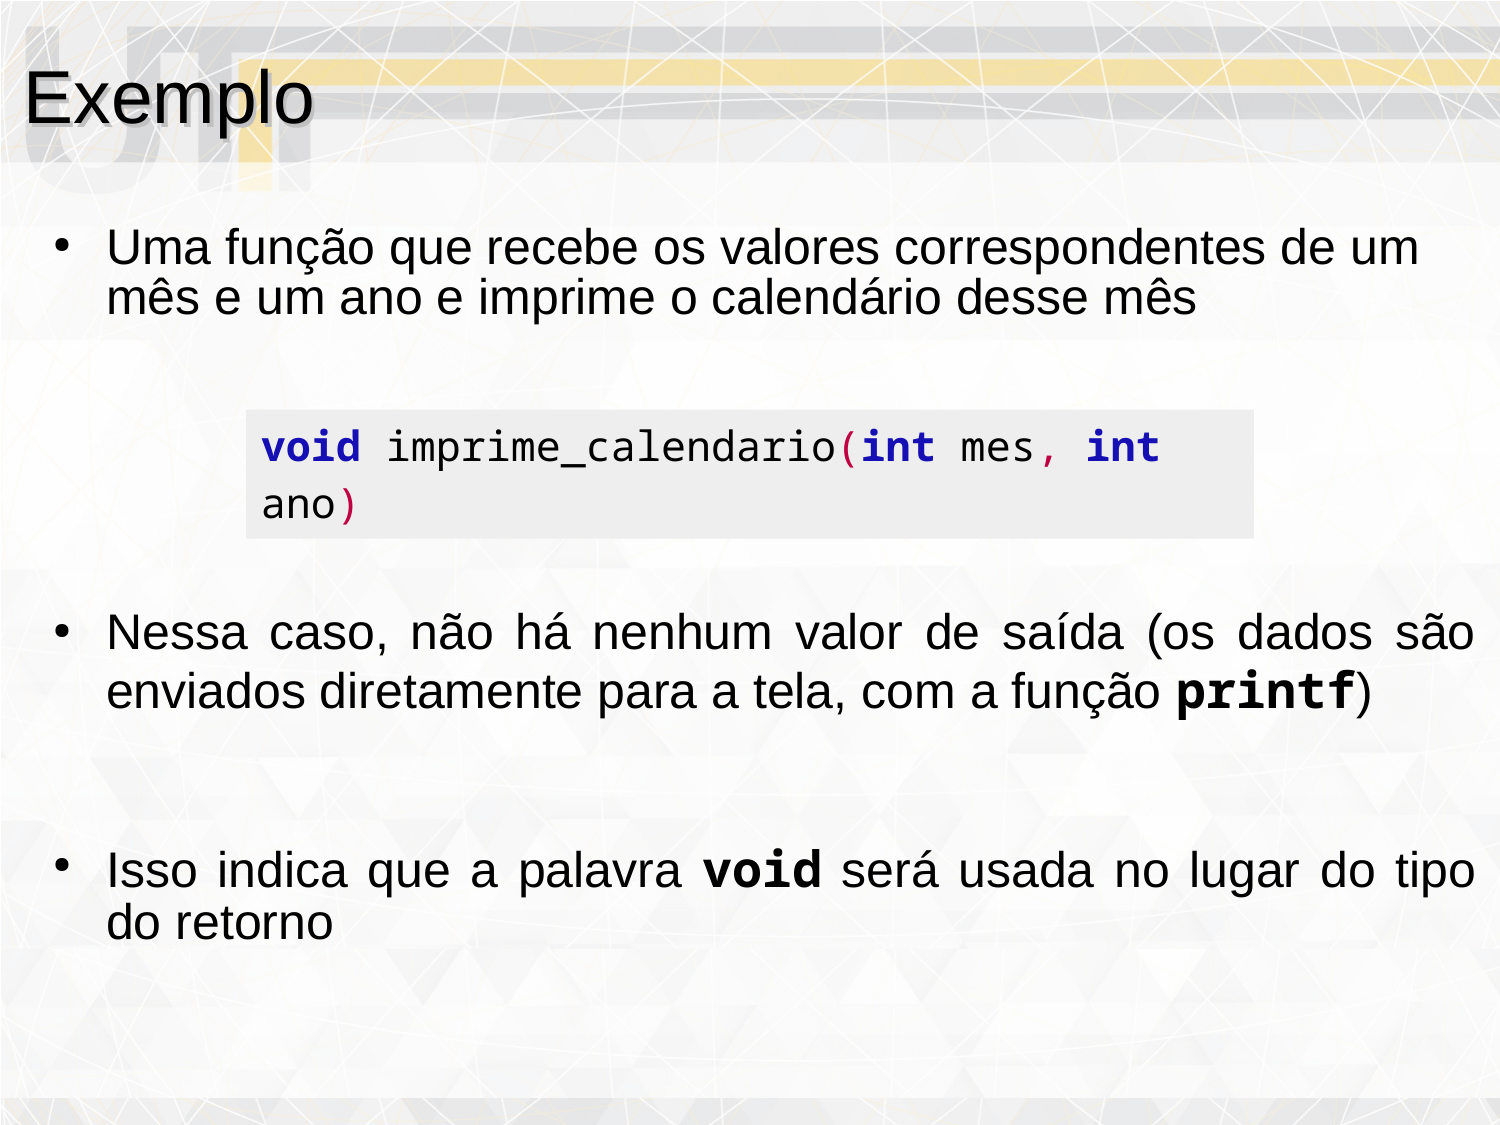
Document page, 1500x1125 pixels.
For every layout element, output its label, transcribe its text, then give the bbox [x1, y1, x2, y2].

list Uma função que recebe os valores correspondentes de um mês e um ano e imprime o calendário desse mês Nessa caso, não há nenhum valor de saída (os dados são enviados diretamente para a tela, com a função printf) Isso indica que a palavra void será usada no lugar do tipo do retorno [35, 224, 1477, 1087]
text_box void imprime_calendario(int mes, int ano) [246, 409, 1254, 509]
title Exemplo [23, 18, 1489, 178]
